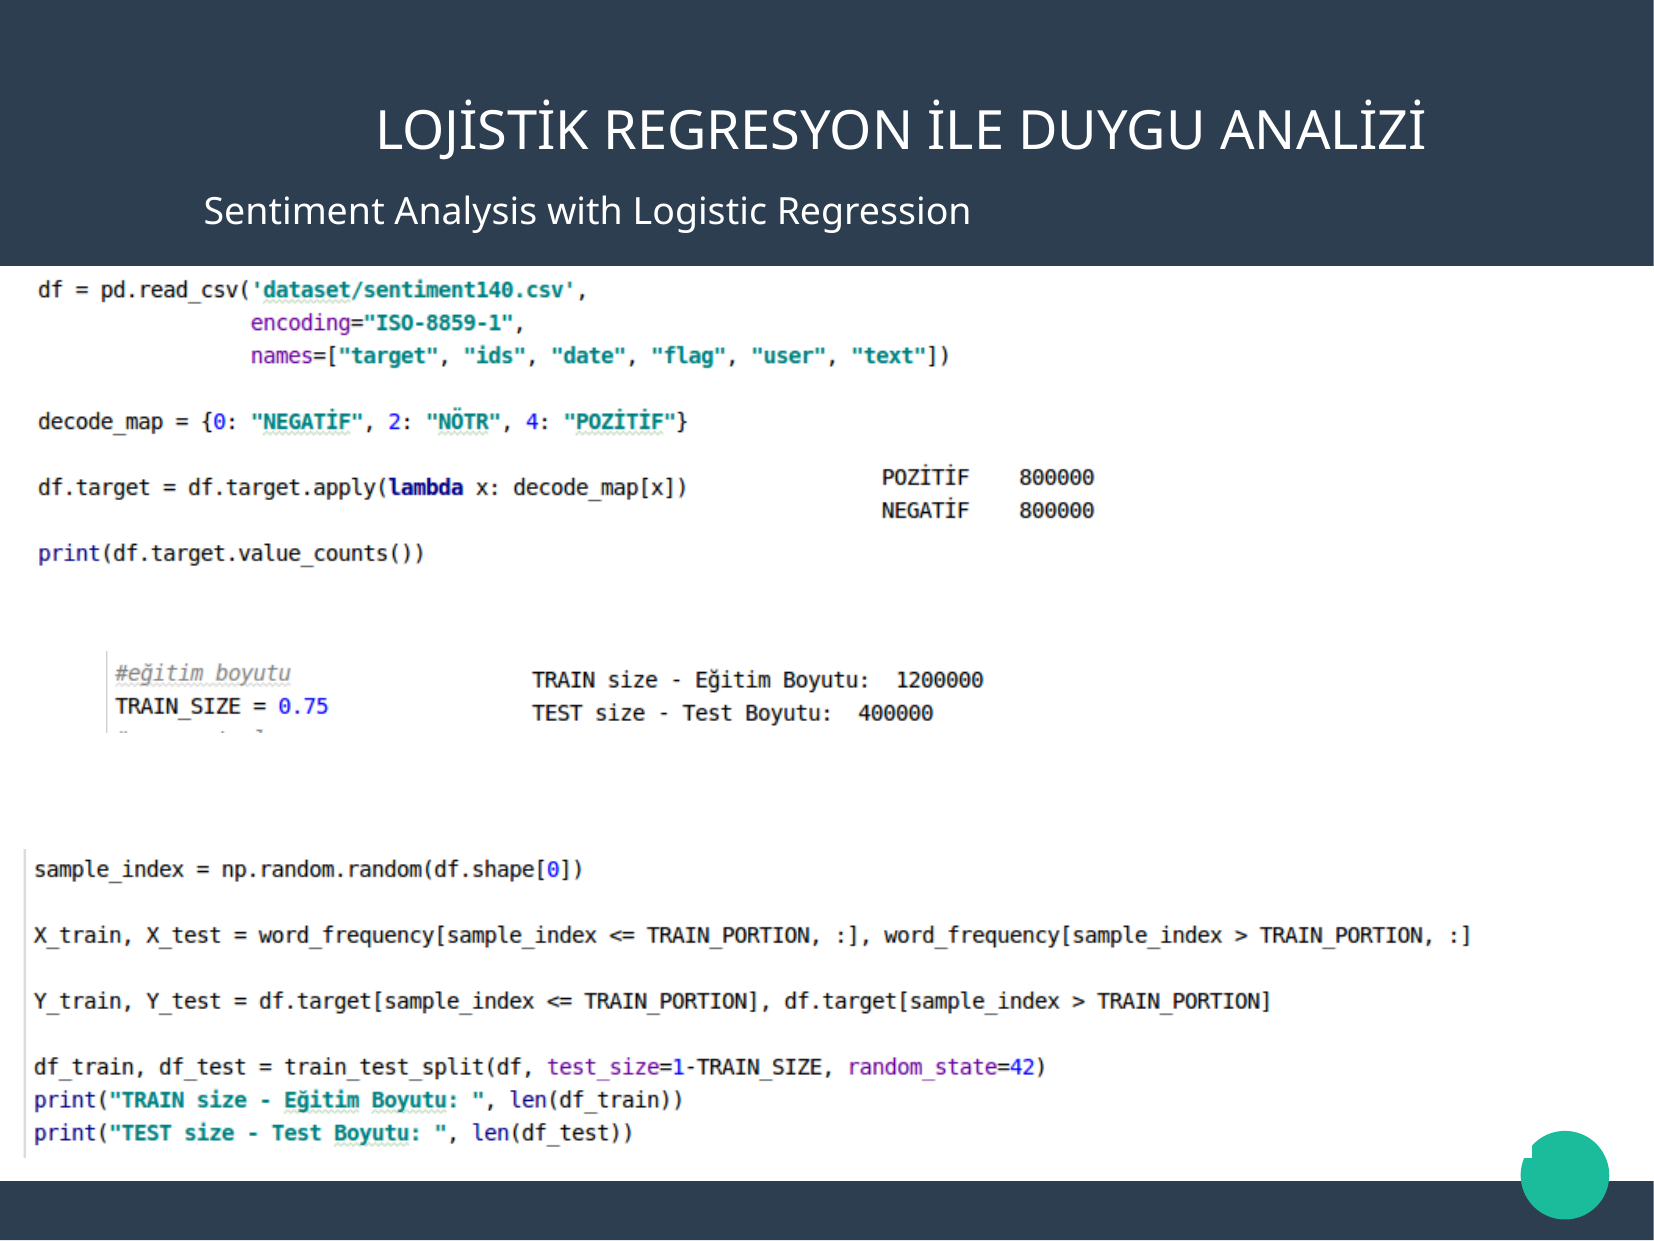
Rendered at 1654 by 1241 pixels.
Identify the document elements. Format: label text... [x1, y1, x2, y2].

text_box [59, 188, 1359, 271]
picture [35, 271, 1146, 580]
title LOJİSTİK REGRESYON İLE DUYGU ANALİZİ [59, 49, 1595, 207]
picture [106, 651, 363, 733]
picture [526, 661, 1040, 732]
text_box Sentiment Analysis with Logistic Regression [188, 177, 1312, 236]
picture [23, 849, 1532, 1158]
